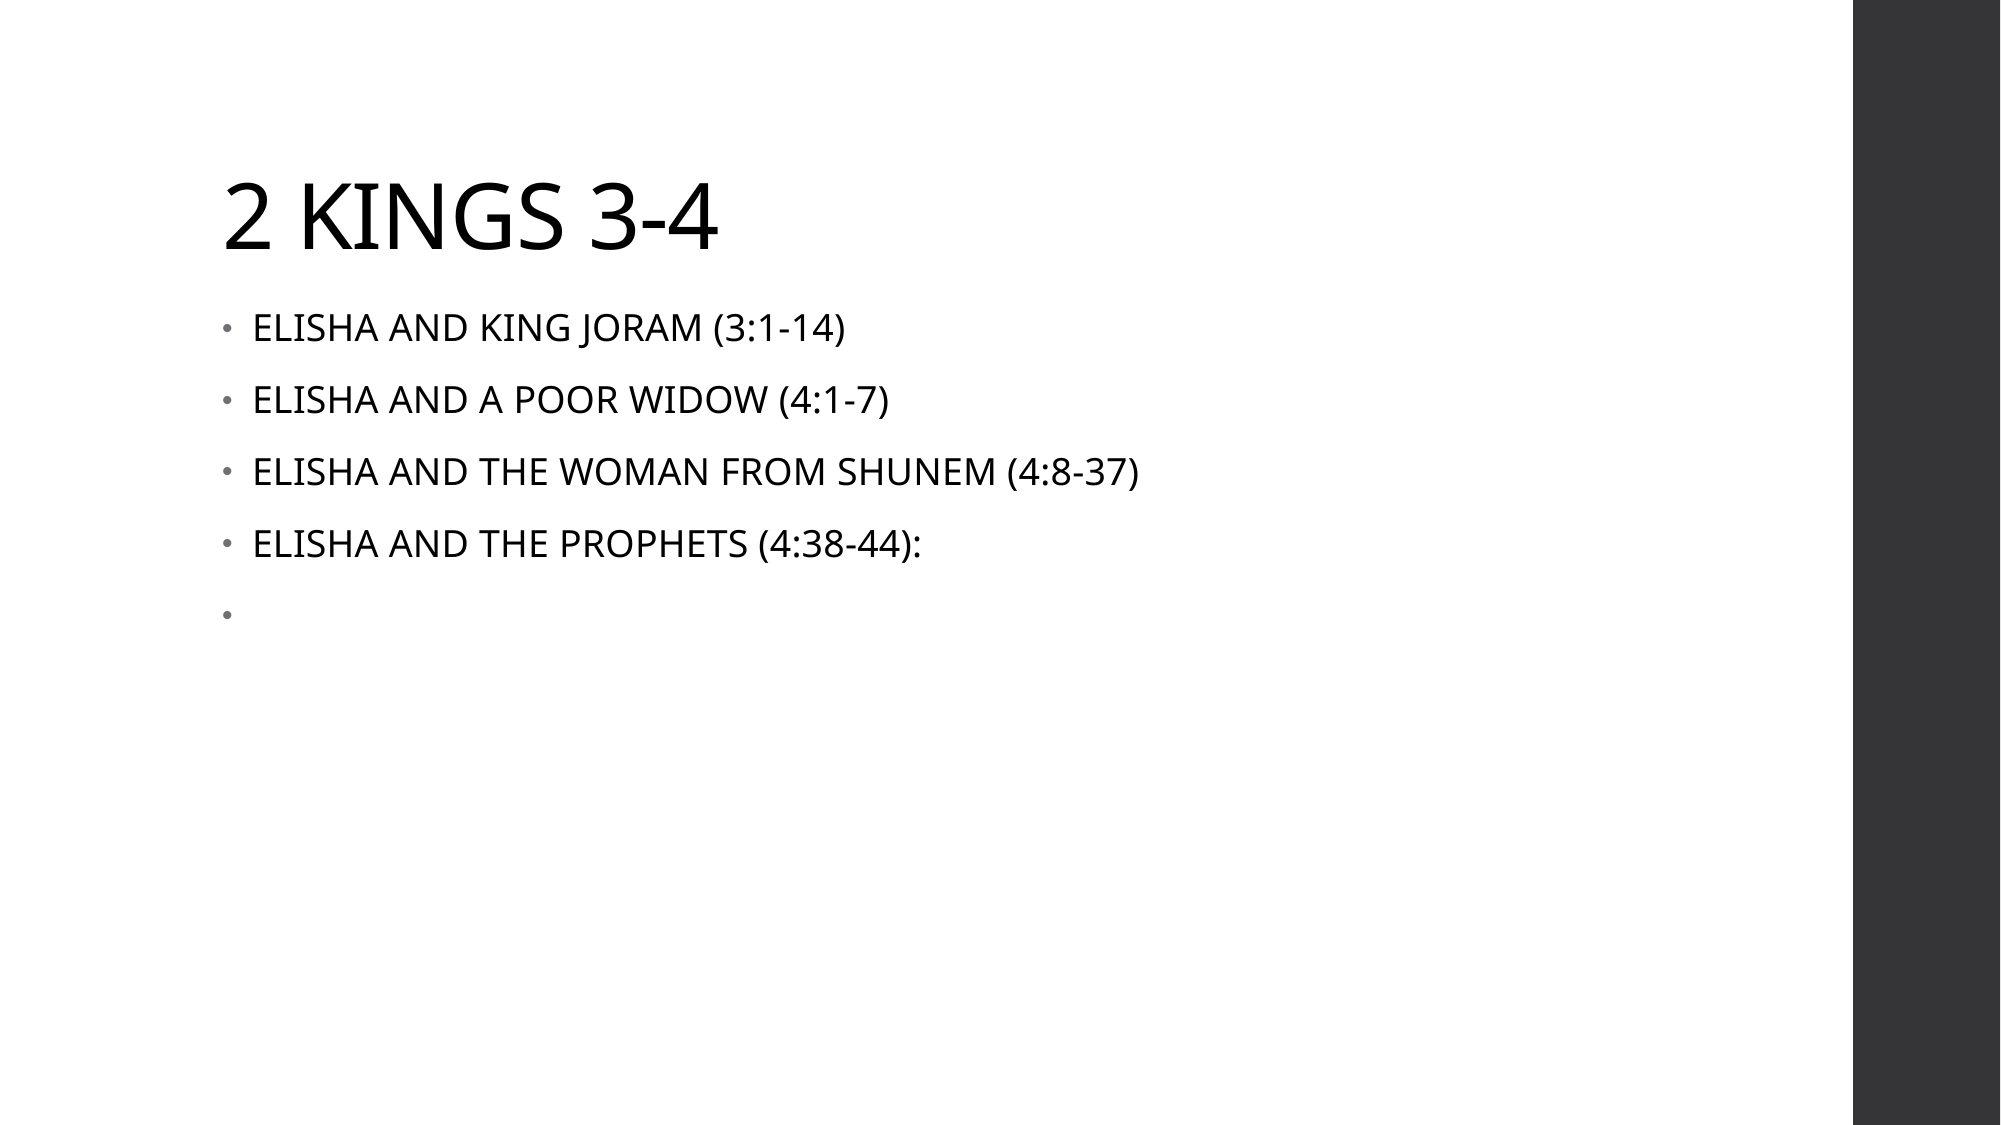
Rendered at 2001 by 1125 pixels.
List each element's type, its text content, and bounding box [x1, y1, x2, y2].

title 2 KINGS 3-4 [206, 60, 1797, 278]
list ELISHA AND KING JORAM (3:1-14) ELISHA AND A POOR WIDOW (4:1-7) ELISHA AND THE WOMAN FROM SHUNEM (4:8-37) ELISHA AND THE PROPHETS (4:38-44): [206, 299, 1617, 1014]
